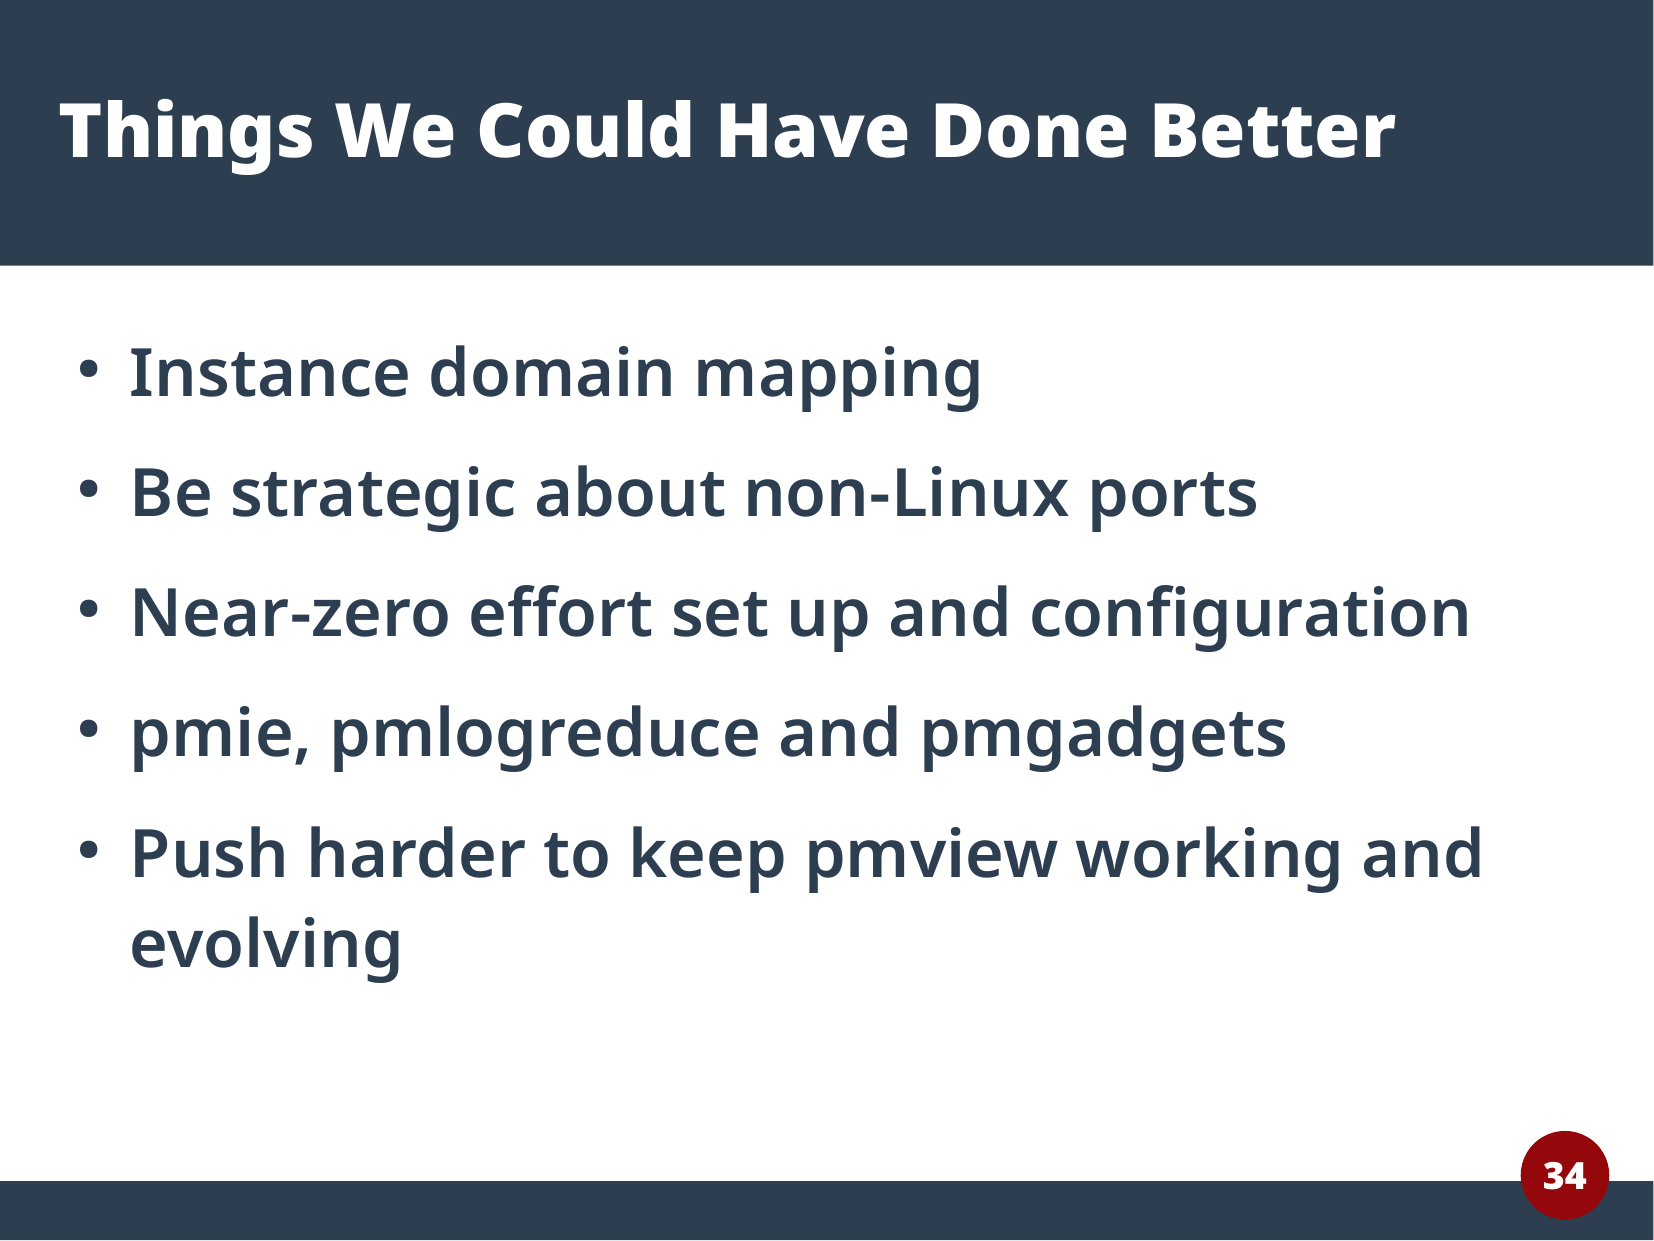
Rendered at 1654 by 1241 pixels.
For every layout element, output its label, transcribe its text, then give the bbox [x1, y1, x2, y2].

list Instance domain mapping Be strategic about non-Linux ports Near-zero effort set up and configuration pmie, pmlogreduce and pmgadgets Push harder to keep pmview working and evolving [59, 324, 1595, 1152]
title Things We Could Have Done Better [59, 49, 1595, 207]
